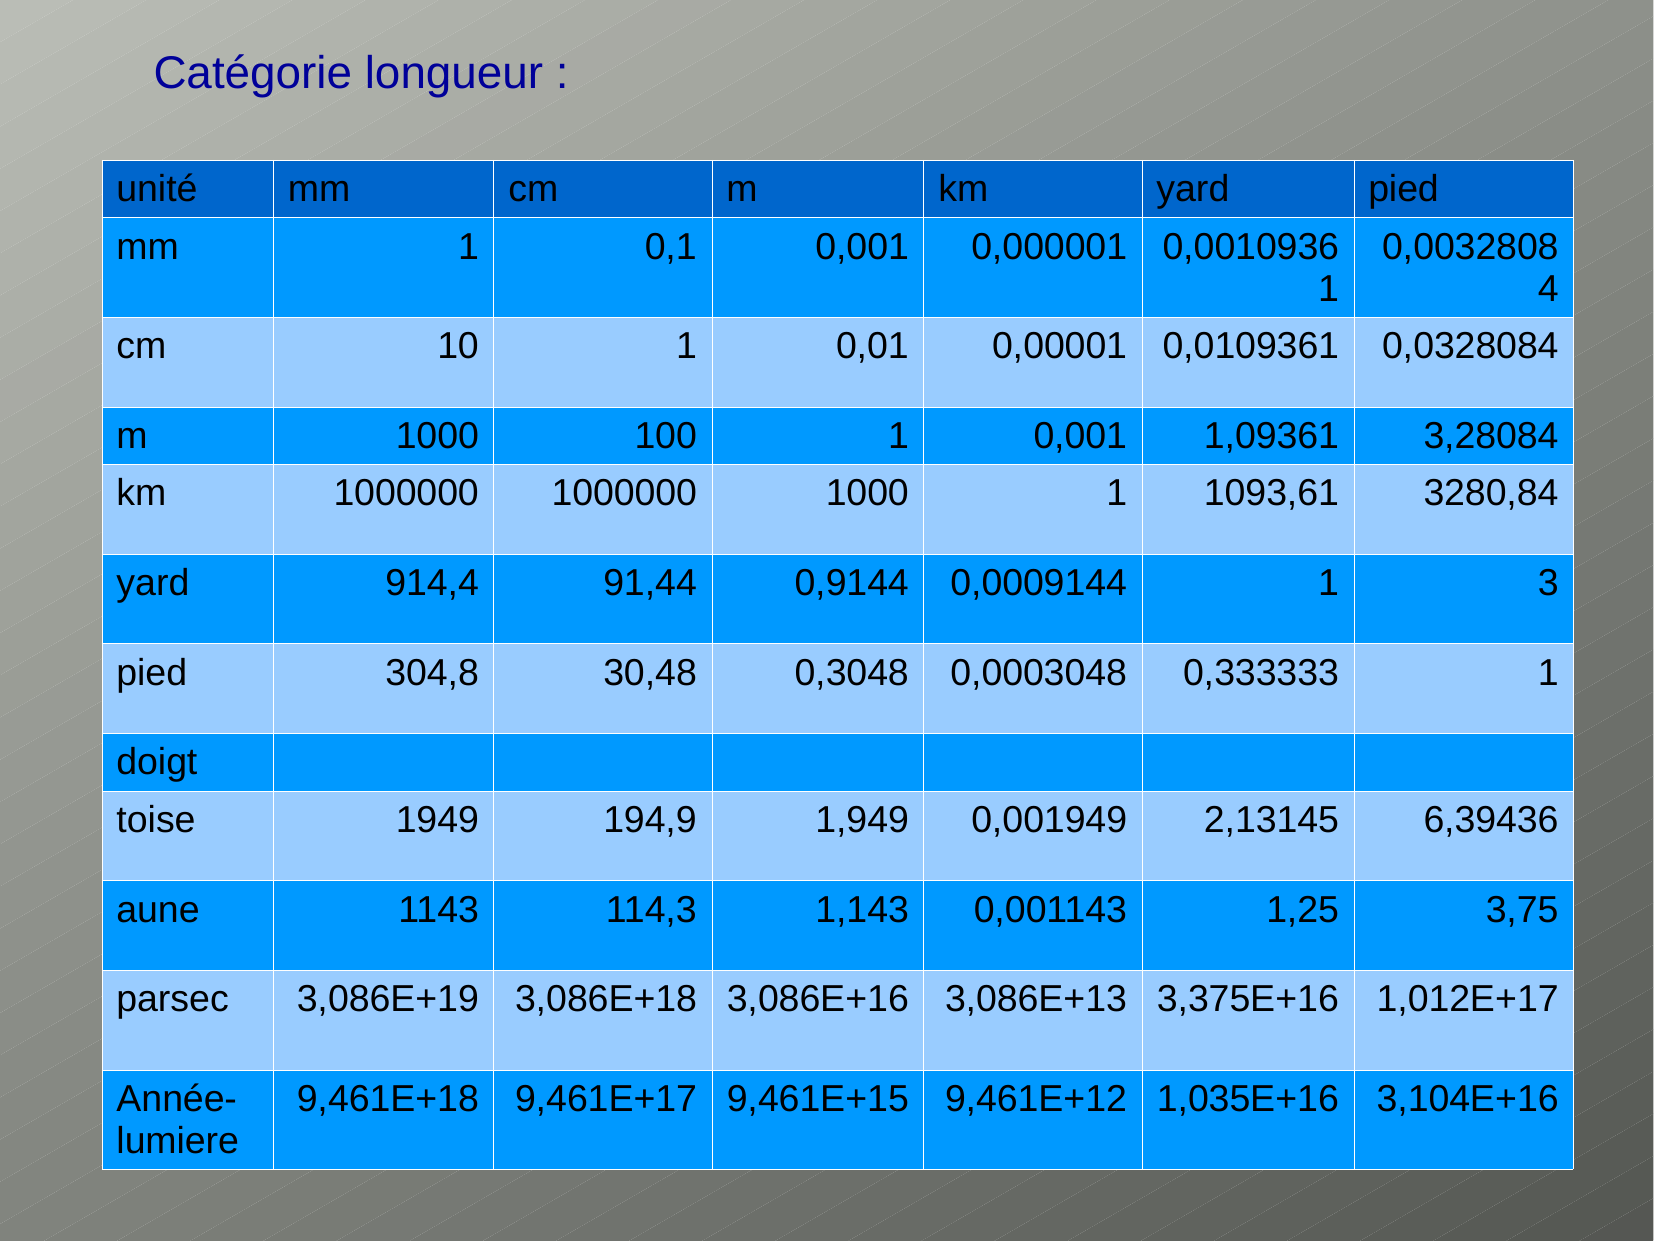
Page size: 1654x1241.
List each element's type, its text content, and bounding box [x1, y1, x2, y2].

table_cell 1,25 [1143, 881, 1354, 970]
table_cell 1 [494, 318, 712, 407]
table_cell 3,375E+16 [1143, 971, 1354, 1070]
table_cell 0,333333 [1143, 644, 1354, 733]
table_cell 9,461E+12 [924, 1071, 1142, 1169]
table_cell 1 [1355, 644, 1573, 733]
table_cell 0,001 [924, 408, 1142, 464]
table_cell 1 [274, 218, 493, 317]
table_cell [924, 734, 1142, 791]
table_cell 30,48 [494, 644, 712, 733]
table_cell 0,1 [494, 218, 712, 317]
table_cell 3,28084 [1355, 408, 1573, 464]
table_cell 1 [1143, 555, 1354, 643]
table_cell 1,035E+16 [1143, 1071, 1354, 1169]
table_header cm [494, 161, 712, 217]
table_cell [1143, 734, 1354, 791]
table_cell aune [103, 881, 273, 970]
table_cell km [103, 465, 273, 554]
table_cell 100 [494, 408, 712, 464]
table_cell 0,0109361 [1143, 318, 1354, 407]
table_cell 9,461E+15 [713, 1071, 923, 1169]
table_cell 0,3048 [713, 644, 923, 733]
table_cell 1000 [274, 408, 493, 464]
table_cell toise [103, 792, 273, 880]
table_cell 3,75 [1355, 881, 1573, 970]
table_cell 9,461E+17 [494, 1071, 712, 1169]
table_cell 1,143 [713, 881, 923, 970]
table_cell 0,001143 [924, 881, 1142, 970]
table_cell 0,0328084 [1355, 318, 1573, 407]
table_cell 0,000001 [924, 218, 1142, 317]
table_cell 0,001 [713, 218, 923, 317]
table_cell 1000000 [274, 465, 493, 554]
table_cell Année-lumiere [103, 1071, 273, 1169]
table_cell 2,13145 [1143, 792, 1354, 880]
table_cell 1 [924, 465, 1142, 554]
table_cell 0,00001 [924, 318, 1142, 407]
table_header m [713, 161, 923, 217]
table_cell 304,8 [274, 644, 493, 733]
table_cell 1,012E+17 [1355, 971, 1573, 1070]
table_cell 114,3 [494, 881, 712, 970]
table_cell 0,9144 [713, 555, 923, 643]
table_cell 1,09361 [1143, 408, 1354, 464]
table_cell 3,086E+13 [924, 971, 1142, 1070]
table_cell [494, 734, 712, 791]
table_cell 0,001949 [924, 792, 1142, 880]
table_header pied [1355, 161, 1573, 217]
table_cell 914,4 [274, 555, 493, 643]
table_cell parsec [103, 971, 273, 1070]
table_cell 0,0003048 [924, 644, 1142, 733]
table_cell 9,461E+18 [274, 1071, 493, 1169]
table_cell 0,00328084 [1355, 218, 1573, 317]
table_cell [274, 734, 493, 791]
table_cell mm [103, 218, 273, 317]
table_cell 3,086E+16 [713, 971, 923, 1070]
table_cell 3 [1355, 555, 1573, 643]
table_cell 0,01 [713, 318, 923, 407]
table_cell yard [103, 555, 273, 643]
table_cell 3,104E+16 [1355, 1071, 1573, 1169]
table_cell 1,949 [713, 792, 923, 880]
table_cell 91,44 [494, 555, 712, 643]
list Catégorie longueur : [82, 47, 1571, 1109]
table_cell pied [103, 644, 273, 733]
table_cell 3280,84 [1355, 465, 1573, 554]
table_cell m [103, 408, 273, 464]
table_cell 6,39436 [1355, 792, 1573, 880]
table_cell 0,00109361 [1143, 218, 1354, 317]
table_header unité [103, 161, 273, 217]
table_cell doigt [103, 734, 273, 791]
table_cell 0,0009144 [924, 555, 1142, 643]
table_cell 3,086E+19 [274, 971, 493, 1070]
table_cell [1355, 734, 1573, 791]
table_header mm [274, 161, 493, 217]
table_cell 3,086E+18 [494, 971, 712, 1070]
table_cell 10 [274, 318, 493, 407]
table_cell 1143 [274, 881, 493, 970]
table_cell cm [103, 318, 273, 407]
table_cell 1093,61 [1143, 465, 1354, 554]
table_cell 1000 [713, 465, 923, 554]
table_header yard [1143, 161, 1354, 217]
table_cell 1949 [274, 792, 493, 880]
table_header km [924, 161, 1142, 217]
table_cell 1000000 [494, 465, 712, 554]
table_cell 194,9 [494, 792, 712, 880]
table_cell [713, 734, 923, 791]
table_cell 1 [713, 408, 923, 464]
